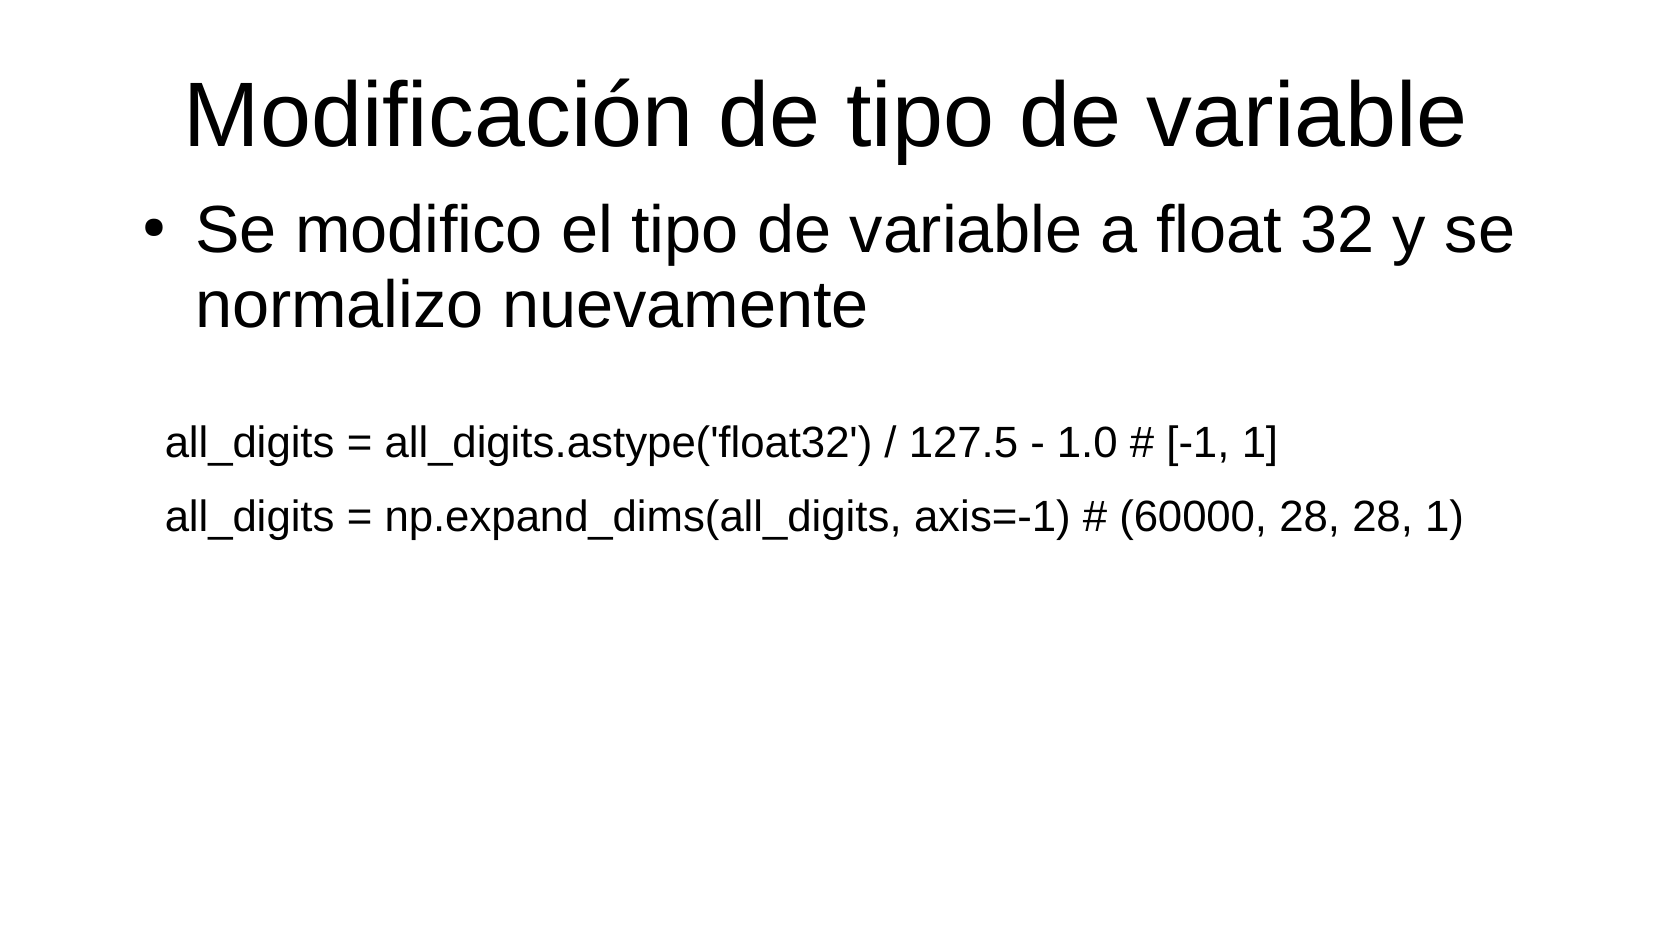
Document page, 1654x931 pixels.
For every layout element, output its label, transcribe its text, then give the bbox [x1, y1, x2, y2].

list Se modifico el tipo de variable a float 32 y se normalizo nuevamente [124, 192, 1613, 732]
text_box all_digits = all_digits.astype('float32') / 127.5 - 1.0 # [-1, 1] all_digits = np.expand_dims(all_digits, axis=-1) # (60000, 28, 28, 1) [150, 411, 1540, 601]
title Modificación de tipo de variable [82, 37, 1571, 193]
